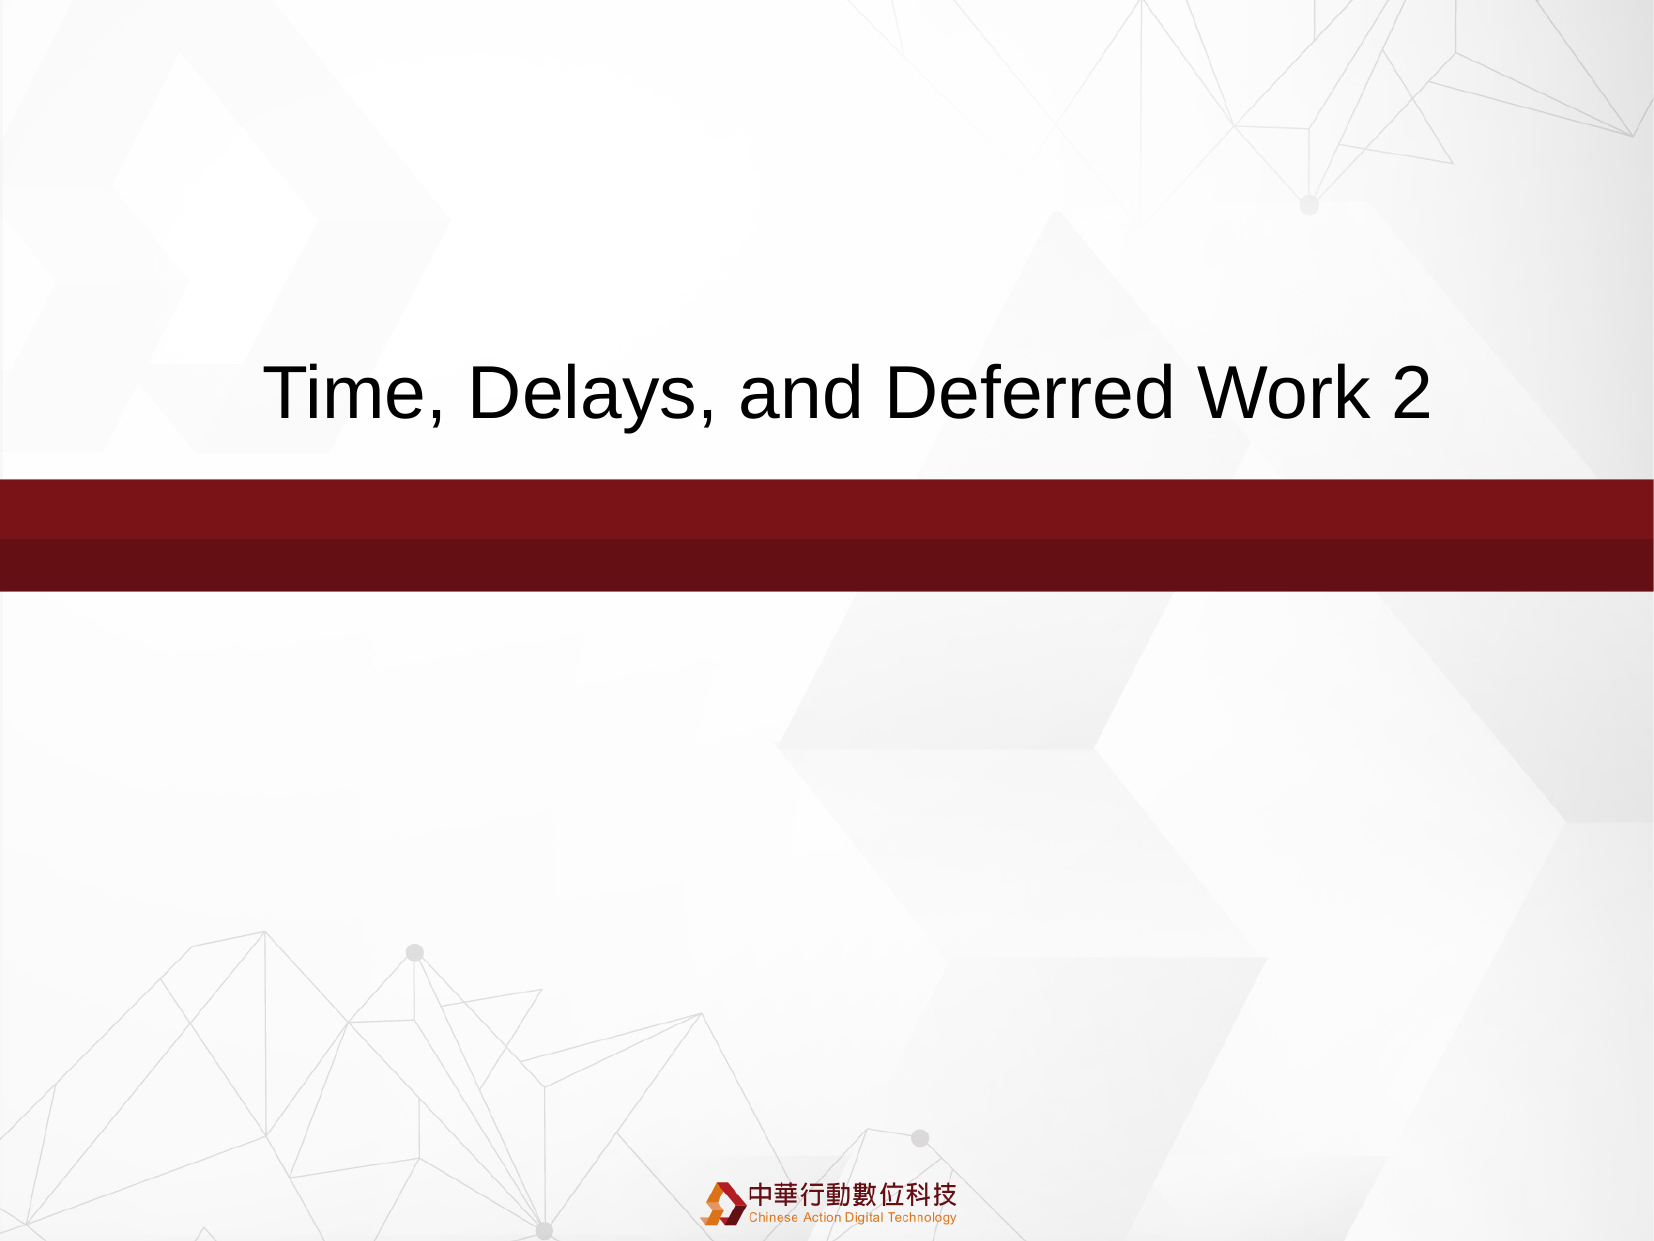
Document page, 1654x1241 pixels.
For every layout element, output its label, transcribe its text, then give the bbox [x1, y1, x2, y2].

title Time, Delays, and Deferred Work 2 [159, 344, 1538, 477]
picture [0, 0, 1654, 1241]
